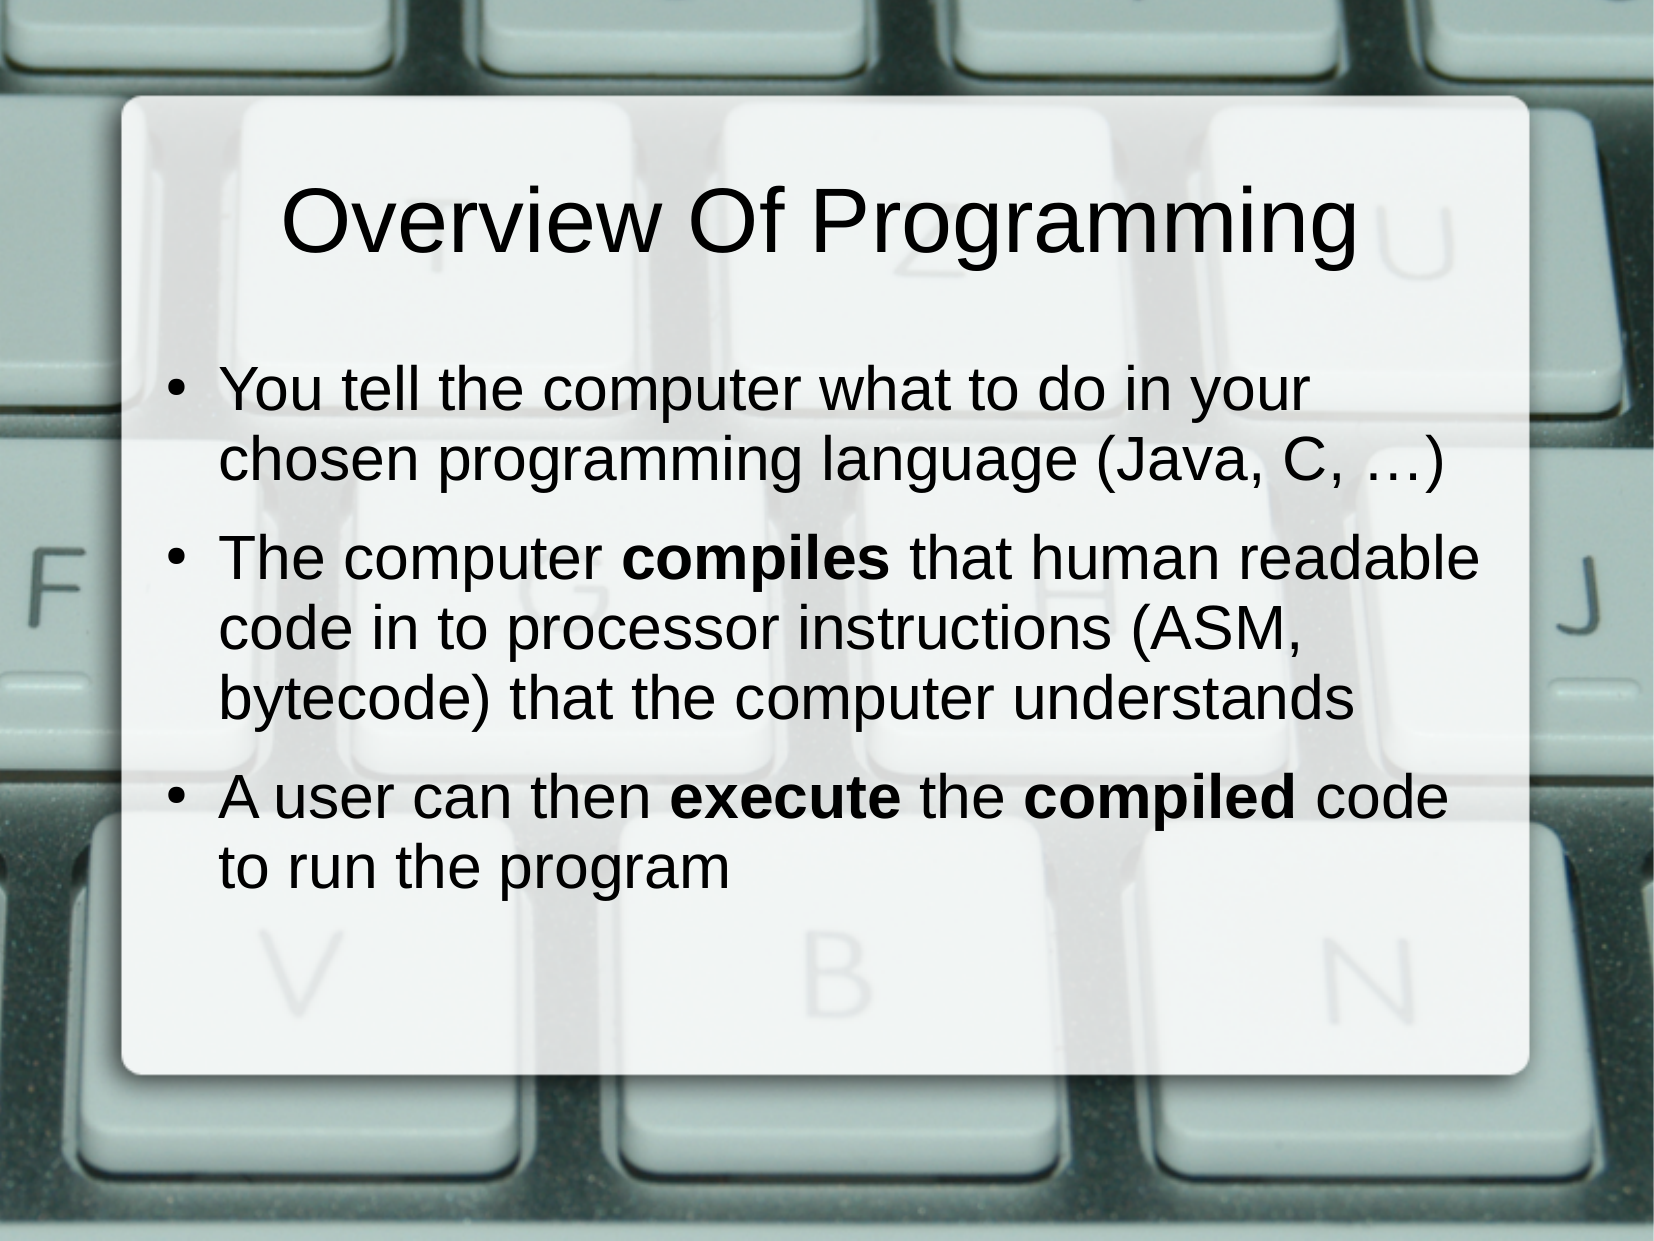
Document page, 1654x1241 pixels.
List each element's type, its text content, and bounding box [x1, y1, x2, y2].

title Overview Of Programming [135, 117, 1506, 325]
list You tell the computer what to do in your chosen programming language (Java, C, …) The computer compiles that human readable code in to processor instructions (ASM, bytecode) that the computer understands A user can then execute the compiled code to run the program [147, 354, 1506, 1063]
picture [0, 0, 1654, 1241]
